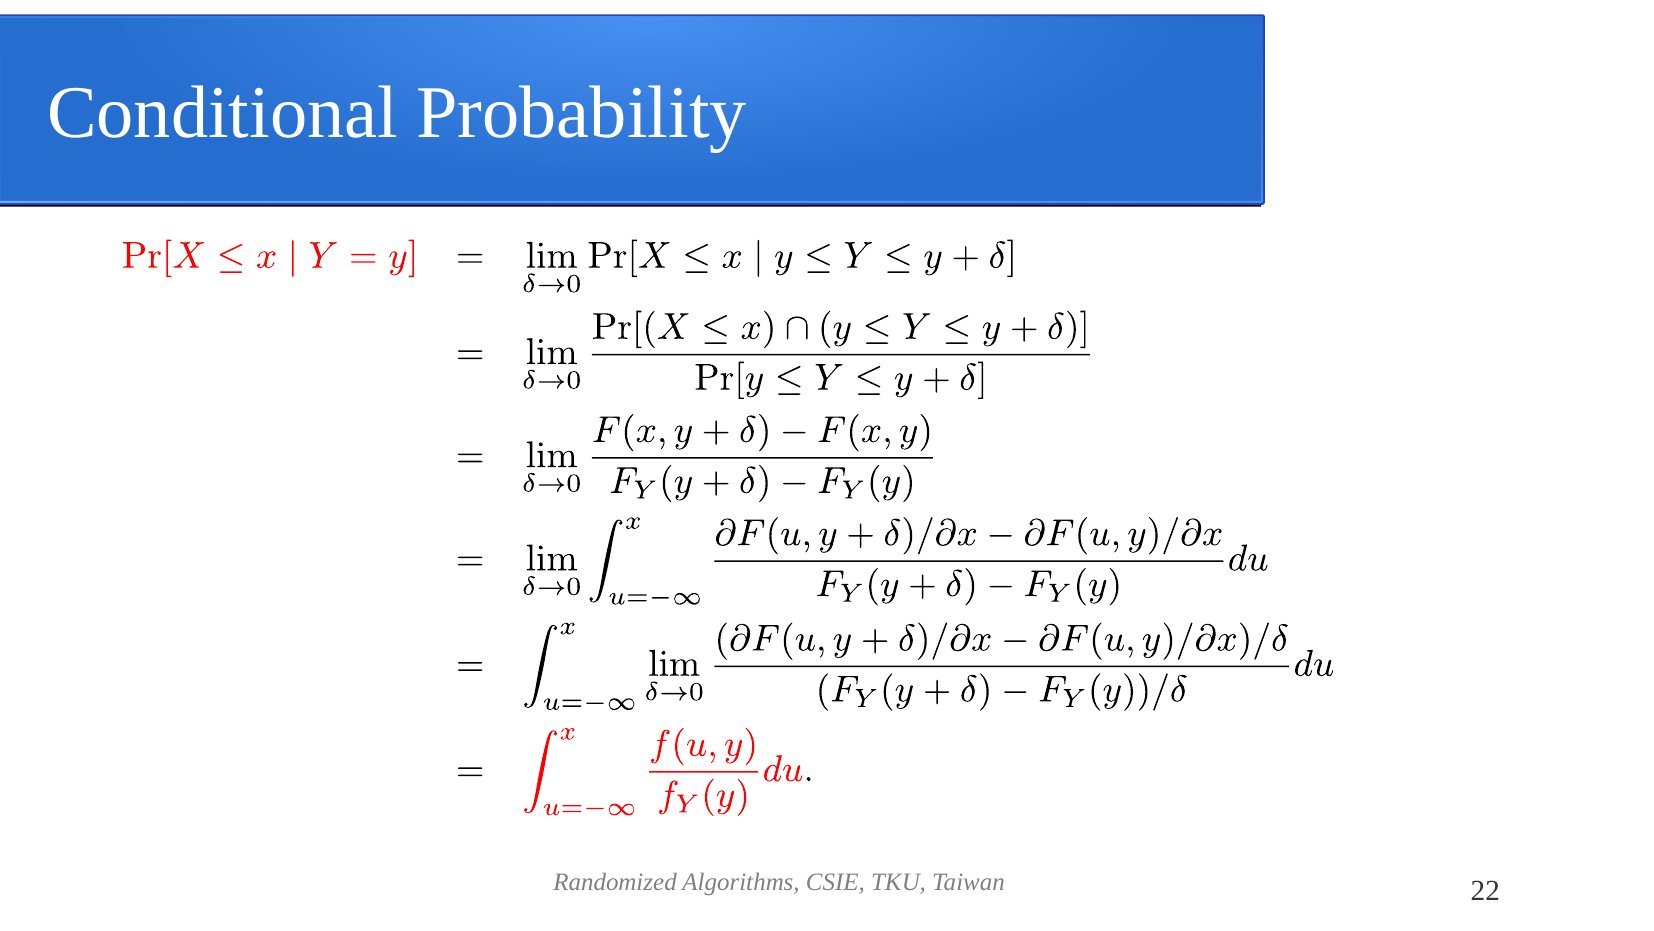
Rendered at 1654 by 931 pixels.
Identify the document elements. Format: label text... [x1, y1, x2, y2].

picture [120, 238, 1335, 818]
title Conditional Probability [47, 35, 1199, 189]
